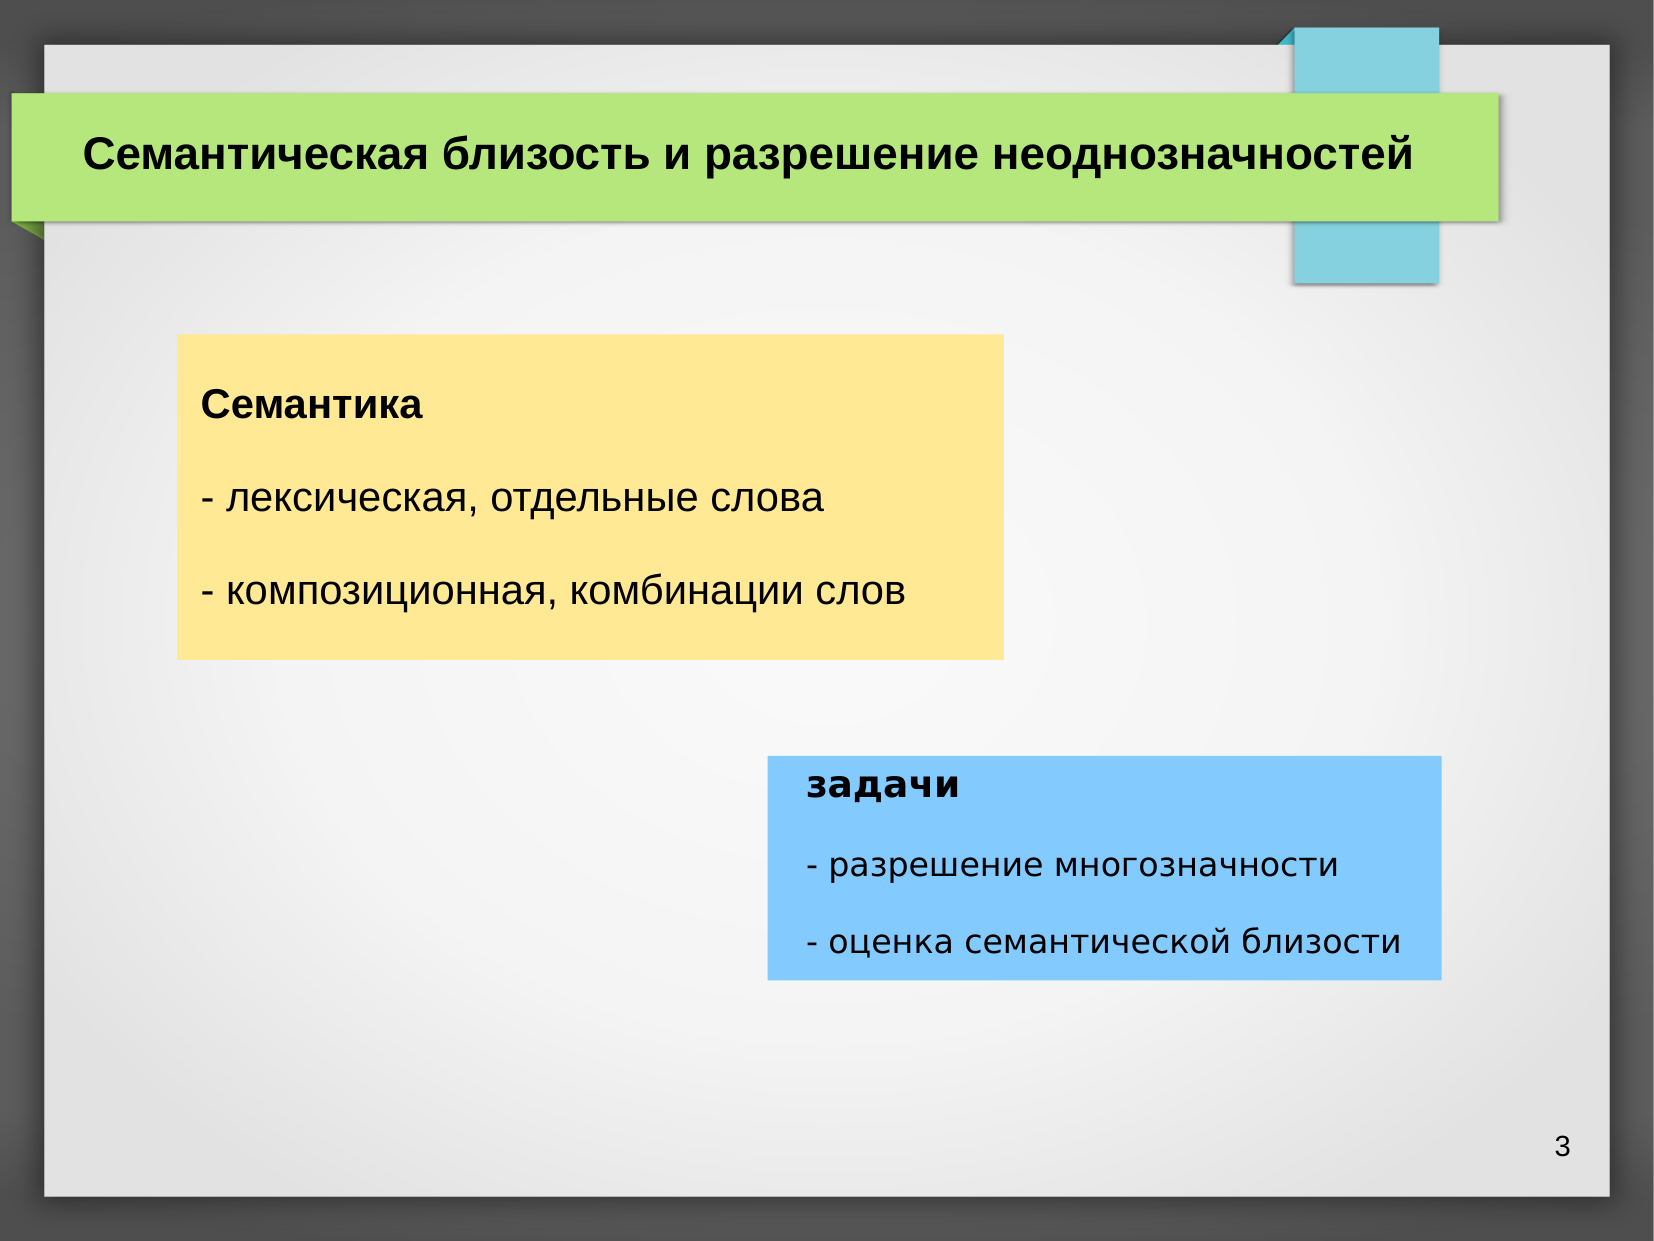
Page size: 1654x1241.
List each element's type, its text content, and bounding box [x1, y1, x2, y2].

text_box задачи - разрешение многозначности - оценка семантической близости [767, 755, 1442, 981]
title Семантическая близость и разрешение неоднозначностей [82, 121, 1489, 187]
text_box Семантика - лексическая, отдельные слова - композиционная, комбинации слов [177, 334, 1004, 660]
picture [0, 0, 1654, 1241]
